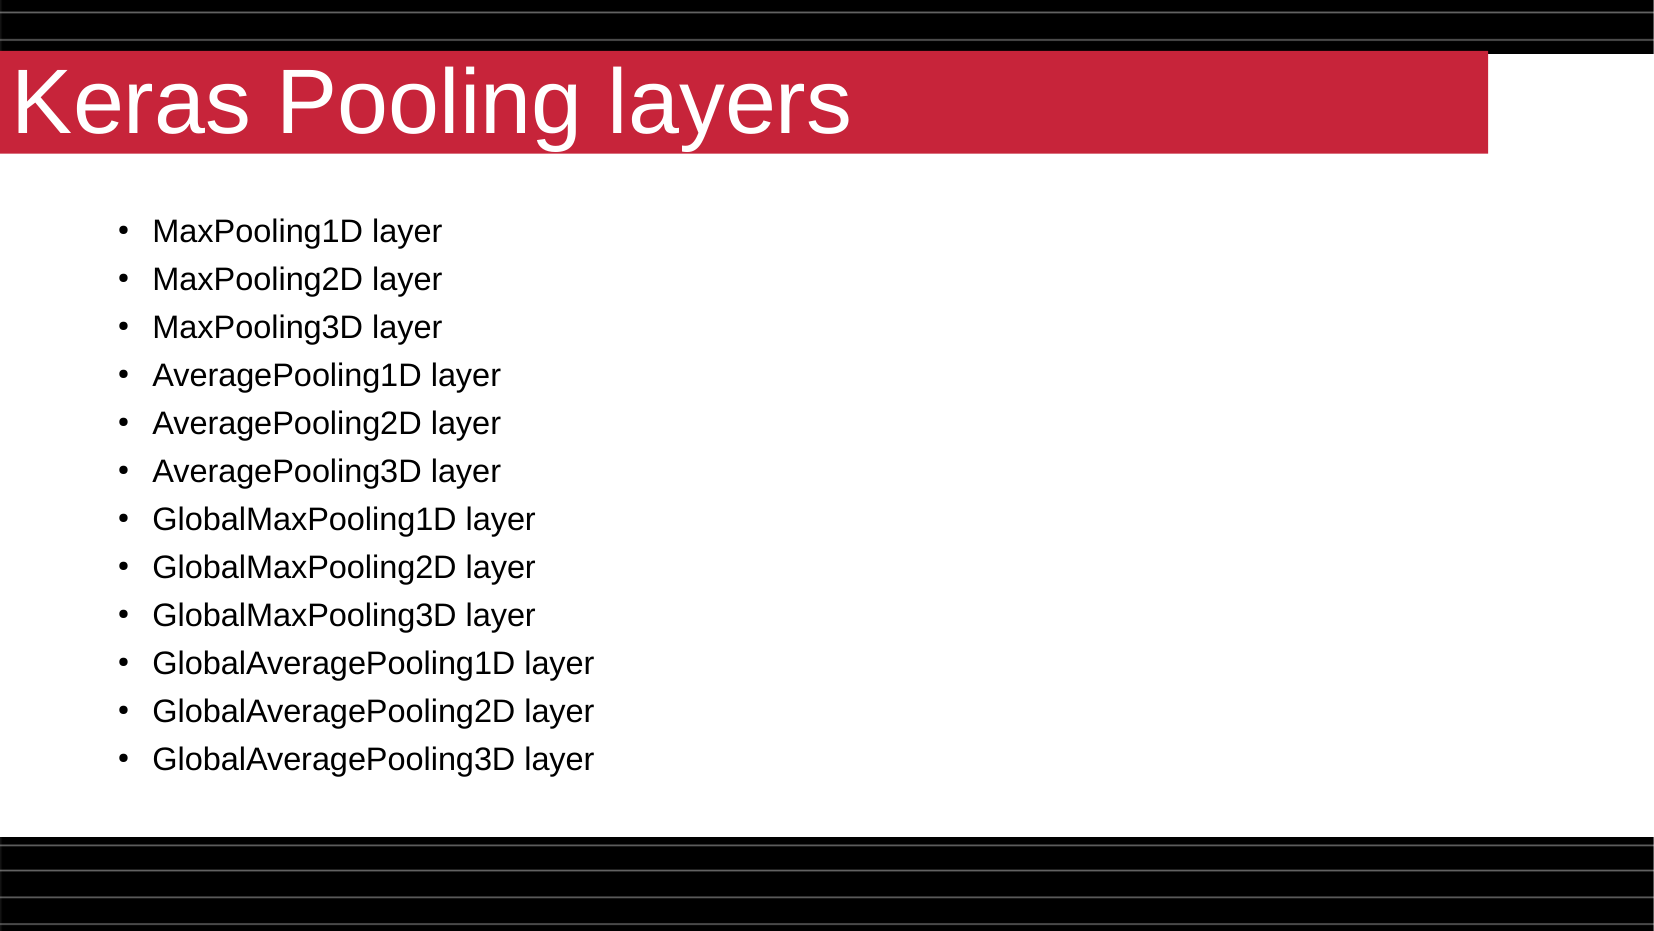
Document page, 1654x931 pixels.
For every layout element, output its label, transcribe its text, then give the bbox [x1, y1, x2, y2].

list MaxPooling1D layer MaxPooling2D layer MaxPooling3D layer AveragePooling1D layer AveragePooling2D layer AveragePooling3D layer GlobalMaxPooling1D layer GlobalMaxPooling2D layer GlobalMaxPooling3D layer GlobalAveragePooling1D layer GlobalAveragePooling2D layer GlobalAveragePooling3D layer [106, 212, 1465, 780]
picture [0, 0, 1654, 54]
title Keras Pooling layers [0, 50, 1489, 154]
picture [0, 837, 1654, 931]
